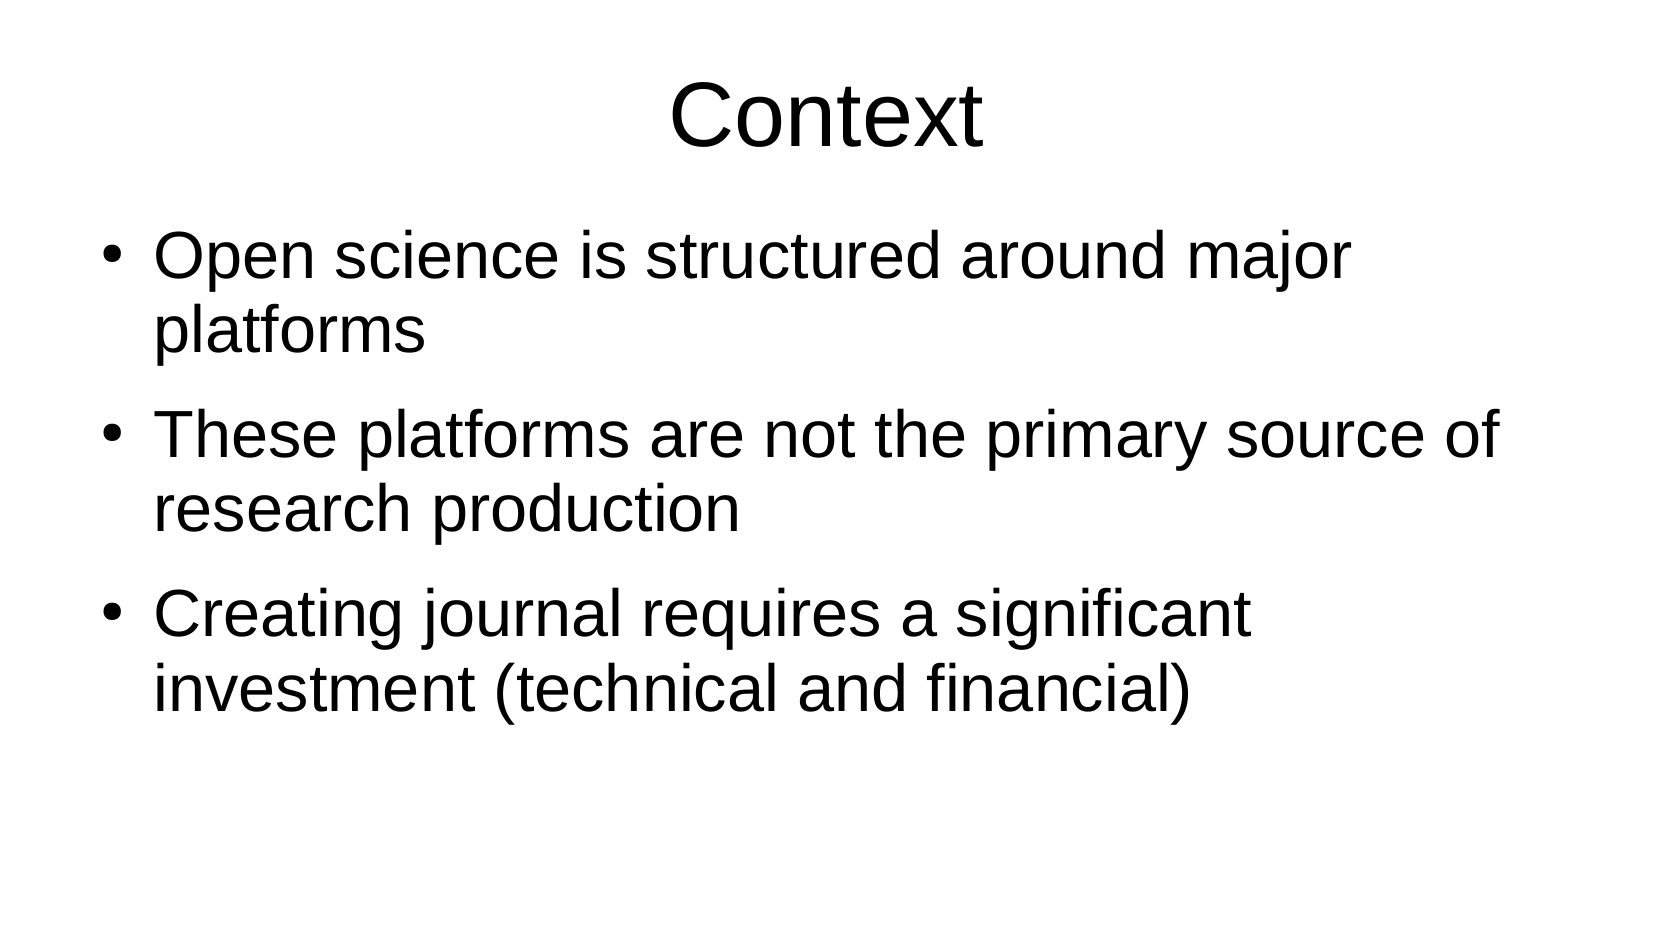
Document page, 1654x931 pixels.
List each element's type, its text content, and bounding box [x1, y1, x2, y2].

title Context [82, 37, 1571, 193]
list Open science is structured around major platforms These platforms are not the primary source of research production Creating journal requires a significant investment (technical and financial) [82, 217, 1571, 758]
